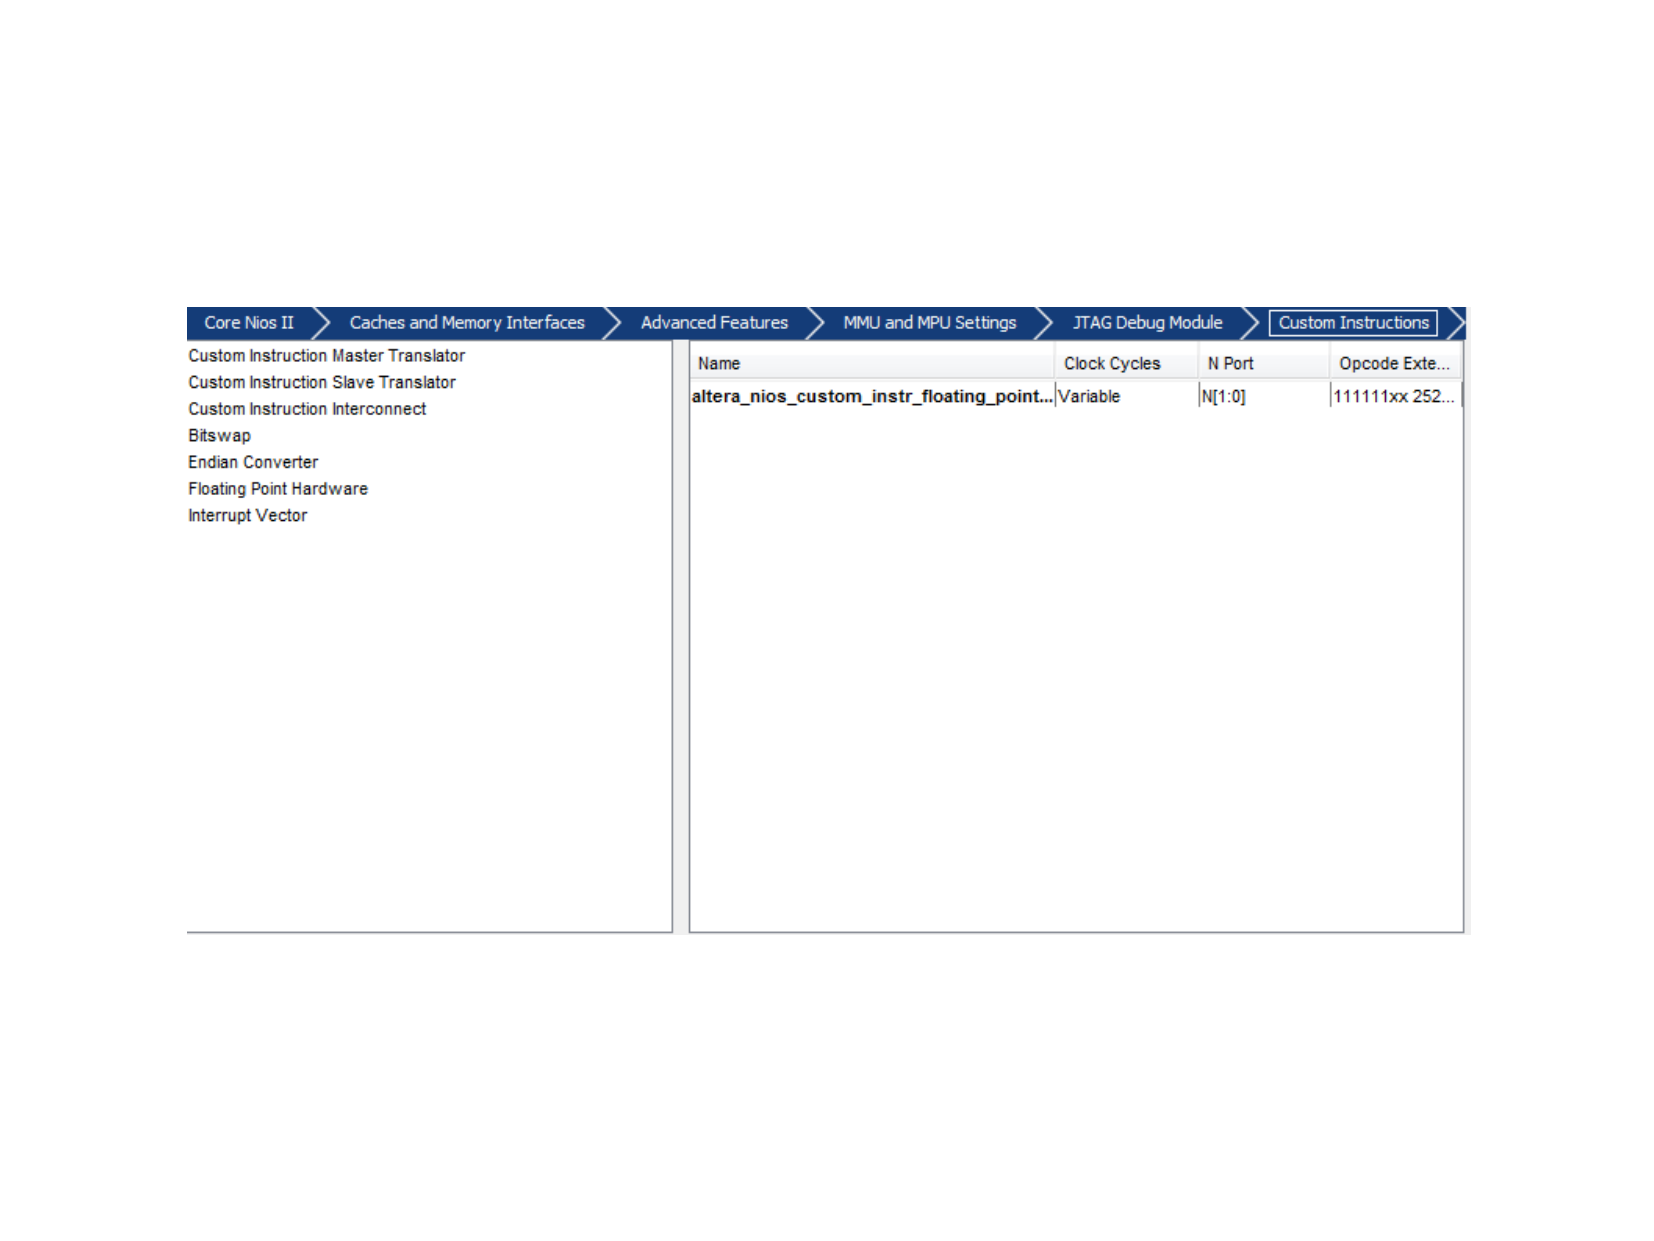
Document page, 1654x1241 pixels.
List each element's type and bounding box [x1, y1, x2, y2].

picture [187, 307, 1471, 935]
